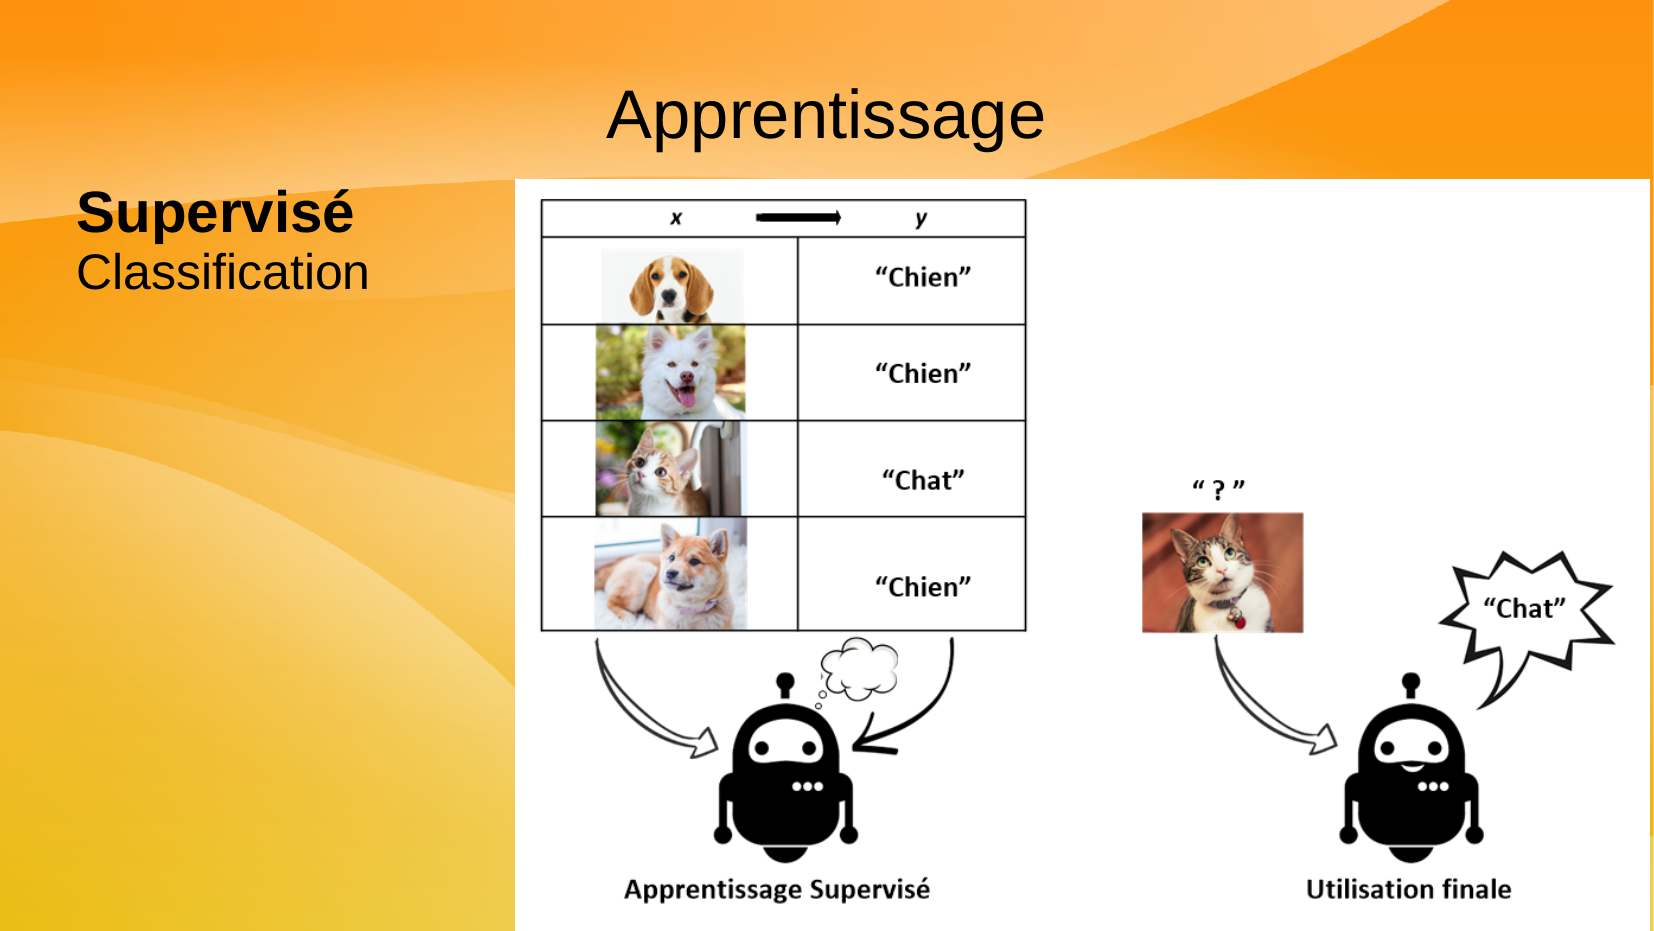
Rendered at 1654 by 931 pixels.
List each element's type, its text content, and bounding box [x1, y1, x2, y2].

subtitle Supervisé Classification [76, 179, 515, 928]
title Apprentissage [82, 37, 1571, 179]
picture [0, 0, 1654, 931]
